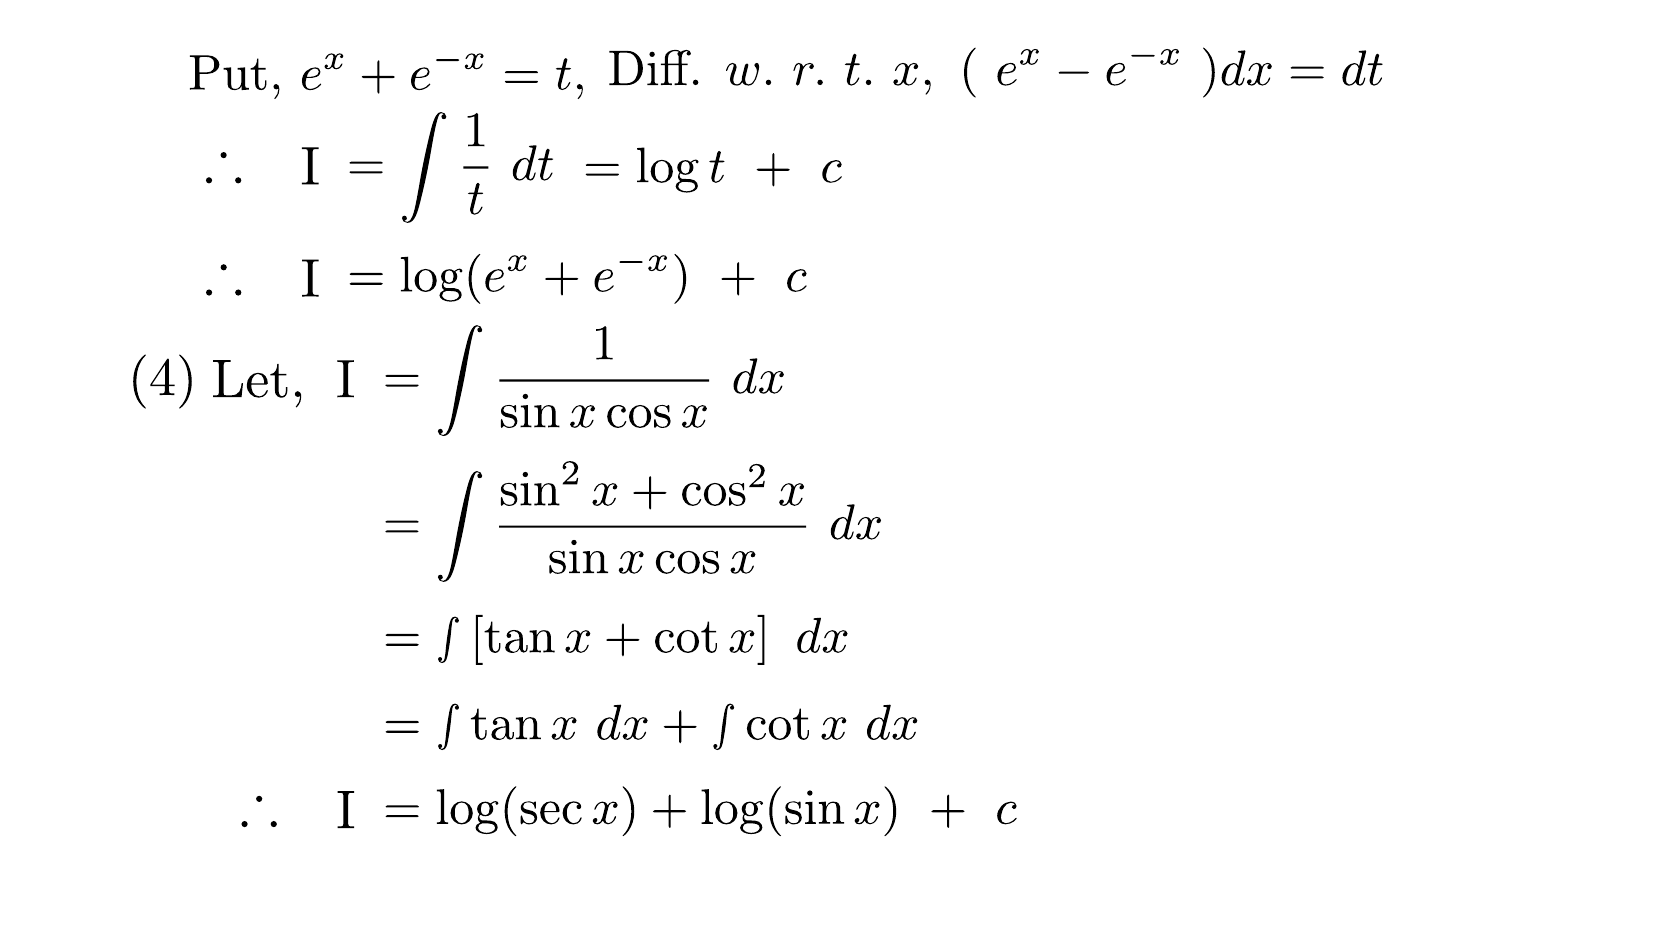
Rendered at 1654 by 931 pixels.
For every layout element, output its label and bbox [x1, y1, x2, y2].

text_box [302, 259, 319, 297]
text_box [301, 147, 319, 185]
title [47, 37, 1630, 898]
text_box [385, 703, 918, 751]
text_box [585, 147, 842, 193]
text_box [385, 614, 848, 665]
text_box [609, 47, 1383, 98]
text_box [130, 354, 192, 409]
text_box [349, 112, 554, 223]
text_box [385, 461, 882, 582]
text_box [337, 360, 354, 398]
text_box [385, 325, 784, 437]
text_box [205, 152, 242, 184]
text_box [241, 795, 277, 828]
text_box [189, 53, 583, 100]
text_box [205, 264, 242, 296]
text_box [213, 360, 302, 408]
text_box [349, 253, 807, 304]
text_box [385, 786, 1017, 837]
text_box [337, 791, 355, 829]
